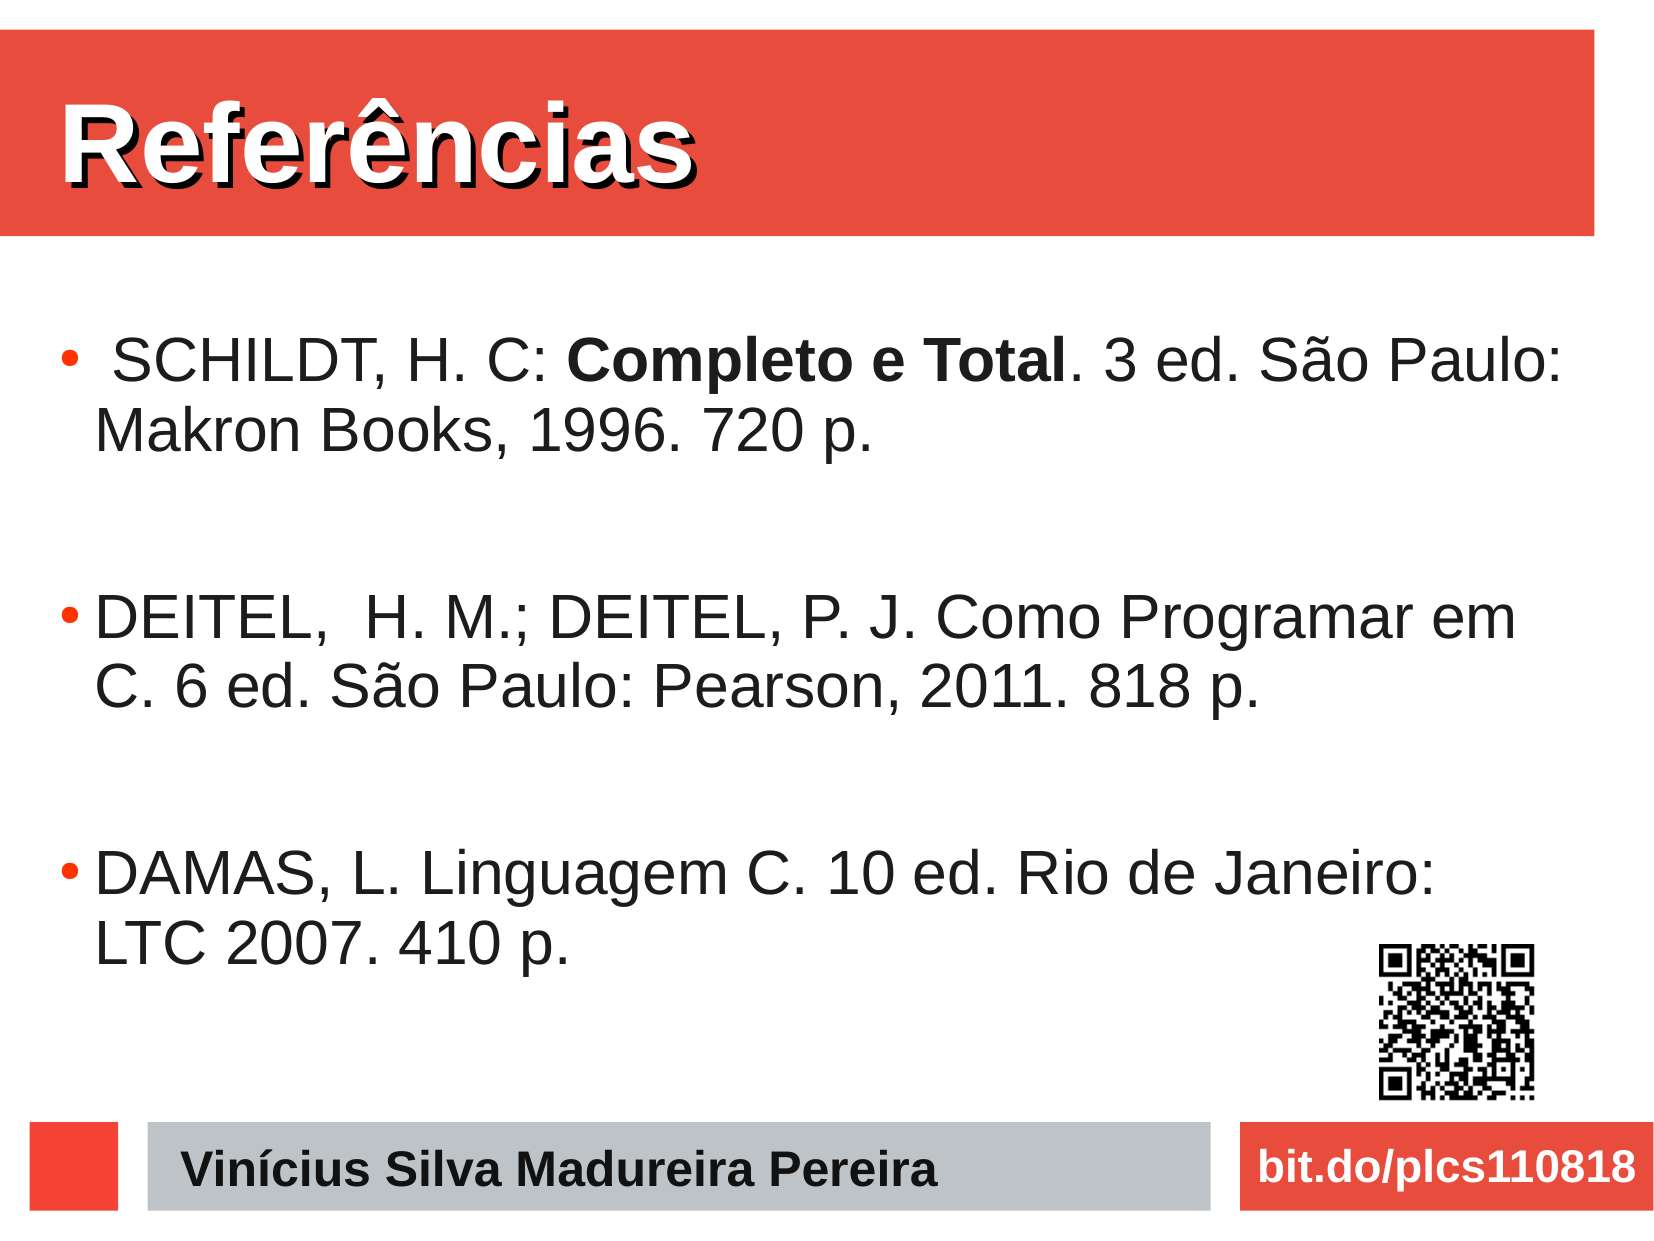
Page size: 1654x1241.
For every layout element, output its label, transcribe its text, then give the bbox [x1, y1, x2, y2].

text_box bit.do/plcs110818 [1228, 1133, 1654, 1205]
list SCHILDT, H. C: Completo e Total. 3 ed. São Paulo: Makron Books, 1996. 720 p. DEITEL, H. M.; DEITEL, P. J. Como Programar em C. 6 ed. São Paulo: Pearson, 2011. 818 p. DAMAS, L. Linguagem C. 10 ed. Rio de Janeiro: LTC 2007. 410 p. [59, 324, 1565, 1093]
picture [1379, 944, 1536, 1102]
title Referências [59, 59, 1595, 207]
text_box Vinícius Silva Madureira Pereira [165, 1133, 1170, 1205]
